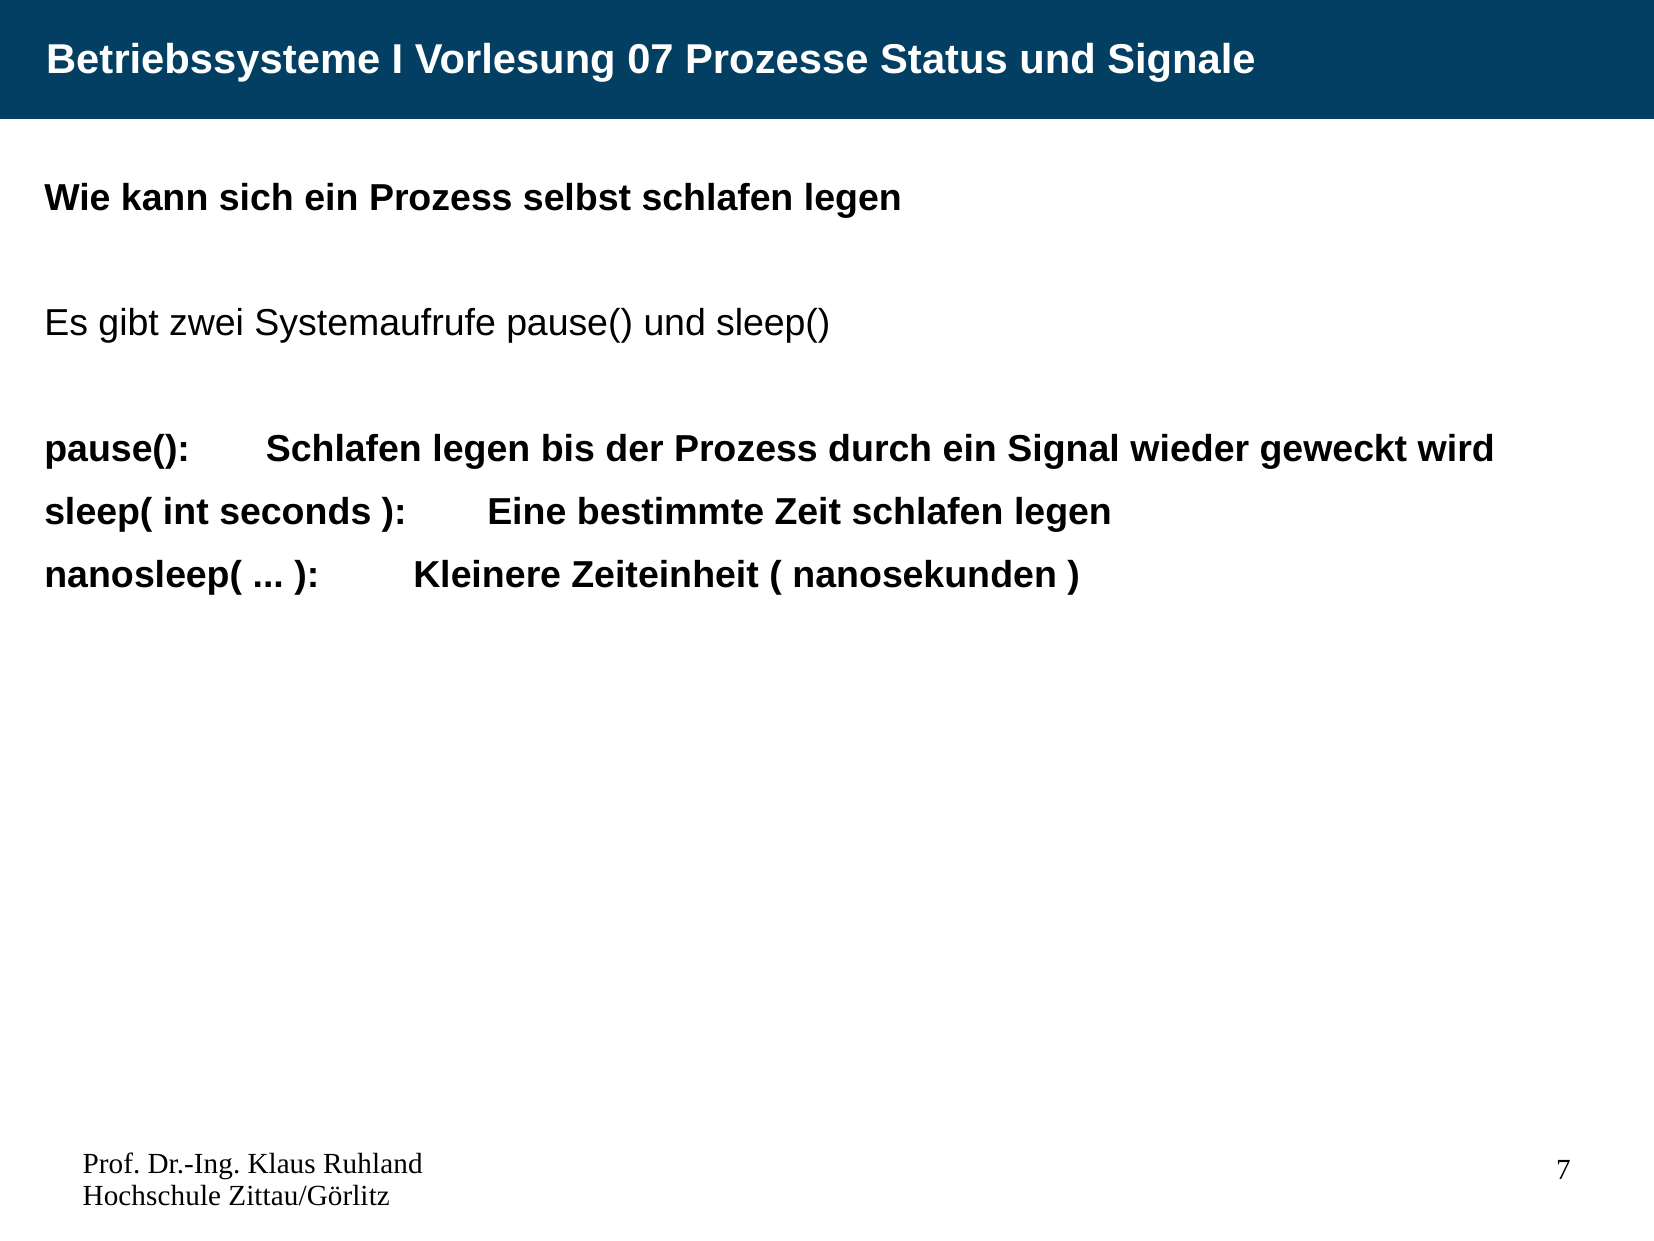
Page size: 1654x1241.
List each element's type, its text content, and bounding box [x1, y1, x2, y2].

text_box Wie kann sich ein Prozess selbst schlafen legen Es gibt zwei Systemaufrufe pause() und sleep() pause(): Schlafen legen bis der Prozess durch ein Signal wieder geweckt wird sleep( int seconds ): Eine bestimmte Zeit schlafen legen nanosleep( ... ): Kleinere Zeiteinheit ( nanosekunden ) [29, 147, 1565, 1121]
